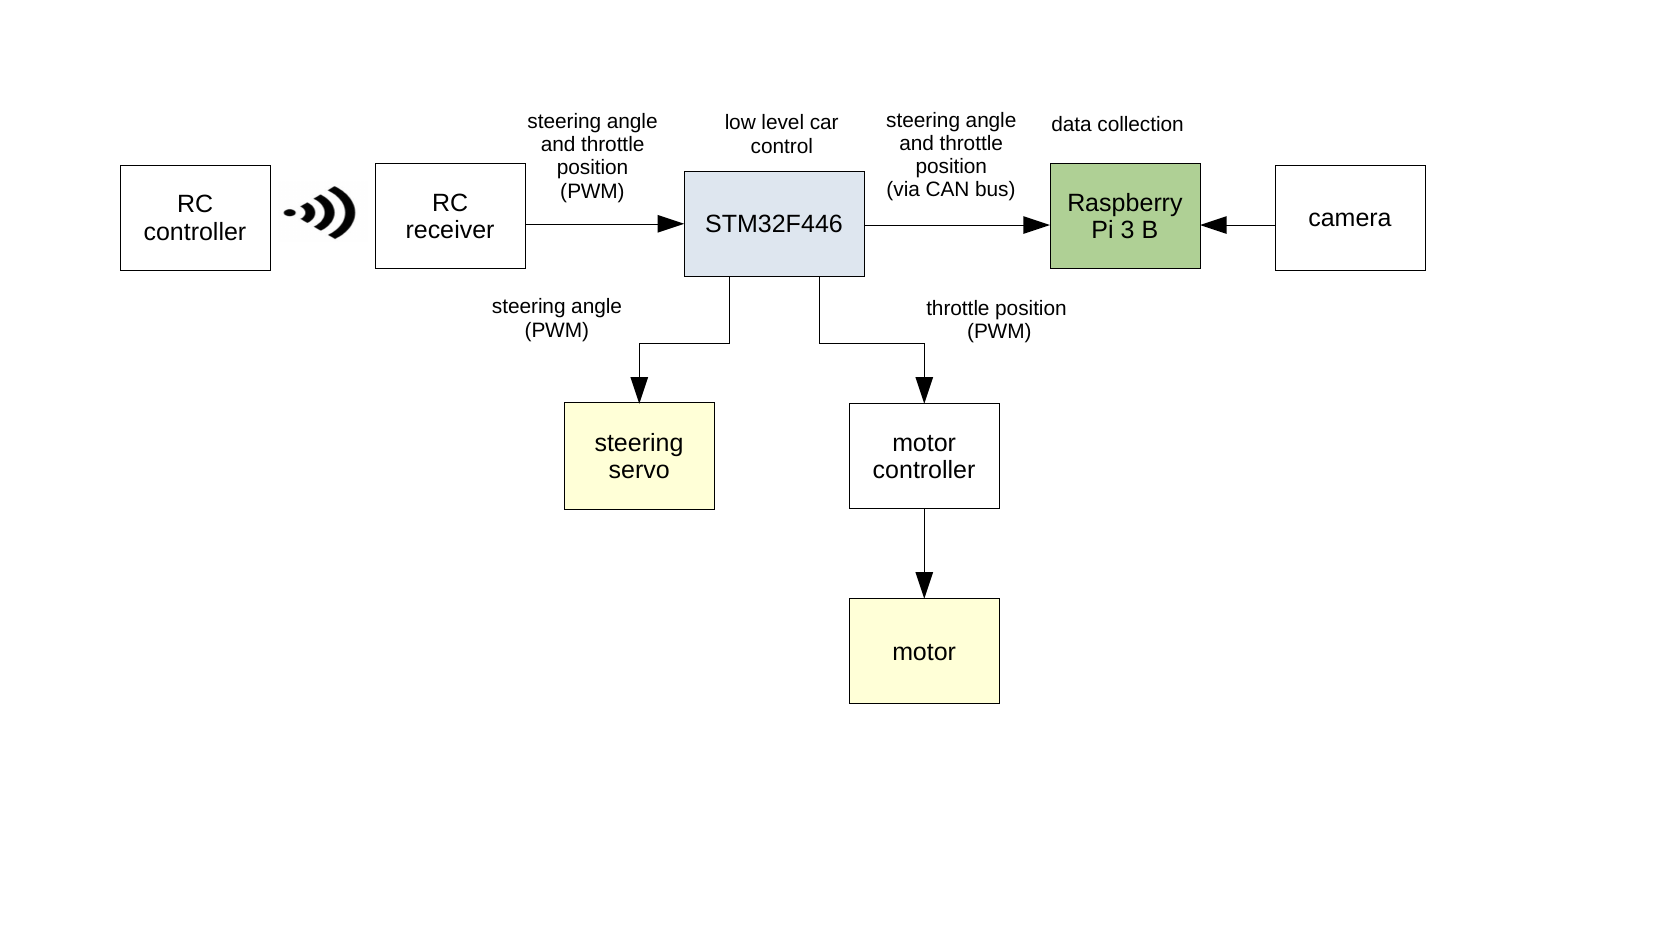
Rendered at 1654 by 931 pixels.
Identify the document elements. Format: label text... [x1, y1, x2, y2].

text_box steering angle and throttle position (via CAN bus) [868, 100, 1034, 209]
text_box data collection [1035, 105, 1201, 166]
text_box RC receiver [375, 163, 526, 269]
text_box camera [1275, 165, 1426, 271]
picture [278, 181, 368, 242]
text_box throttle position (PWM) [909, 289, 1090, 359]
text_box RC controller [120, 165, 271, 271]
text_box steering servo [564, 402, 715, 510]
text_box steering angle (PWM) [474, 287, 640, 359]
text_box STM32F446 [684, 171, 865, 277]
text_box steering angle and throttle position (PWM) [510, 102, 676, 211]
text_box low level car control [699, 103, 865, 166]
text_box Raspberry Pi 3 B [1050, 166, 1201, 269]
text_box motor controller [849, 403, 1000, 509]
text_box motor [849, 598, 1000, 704]
